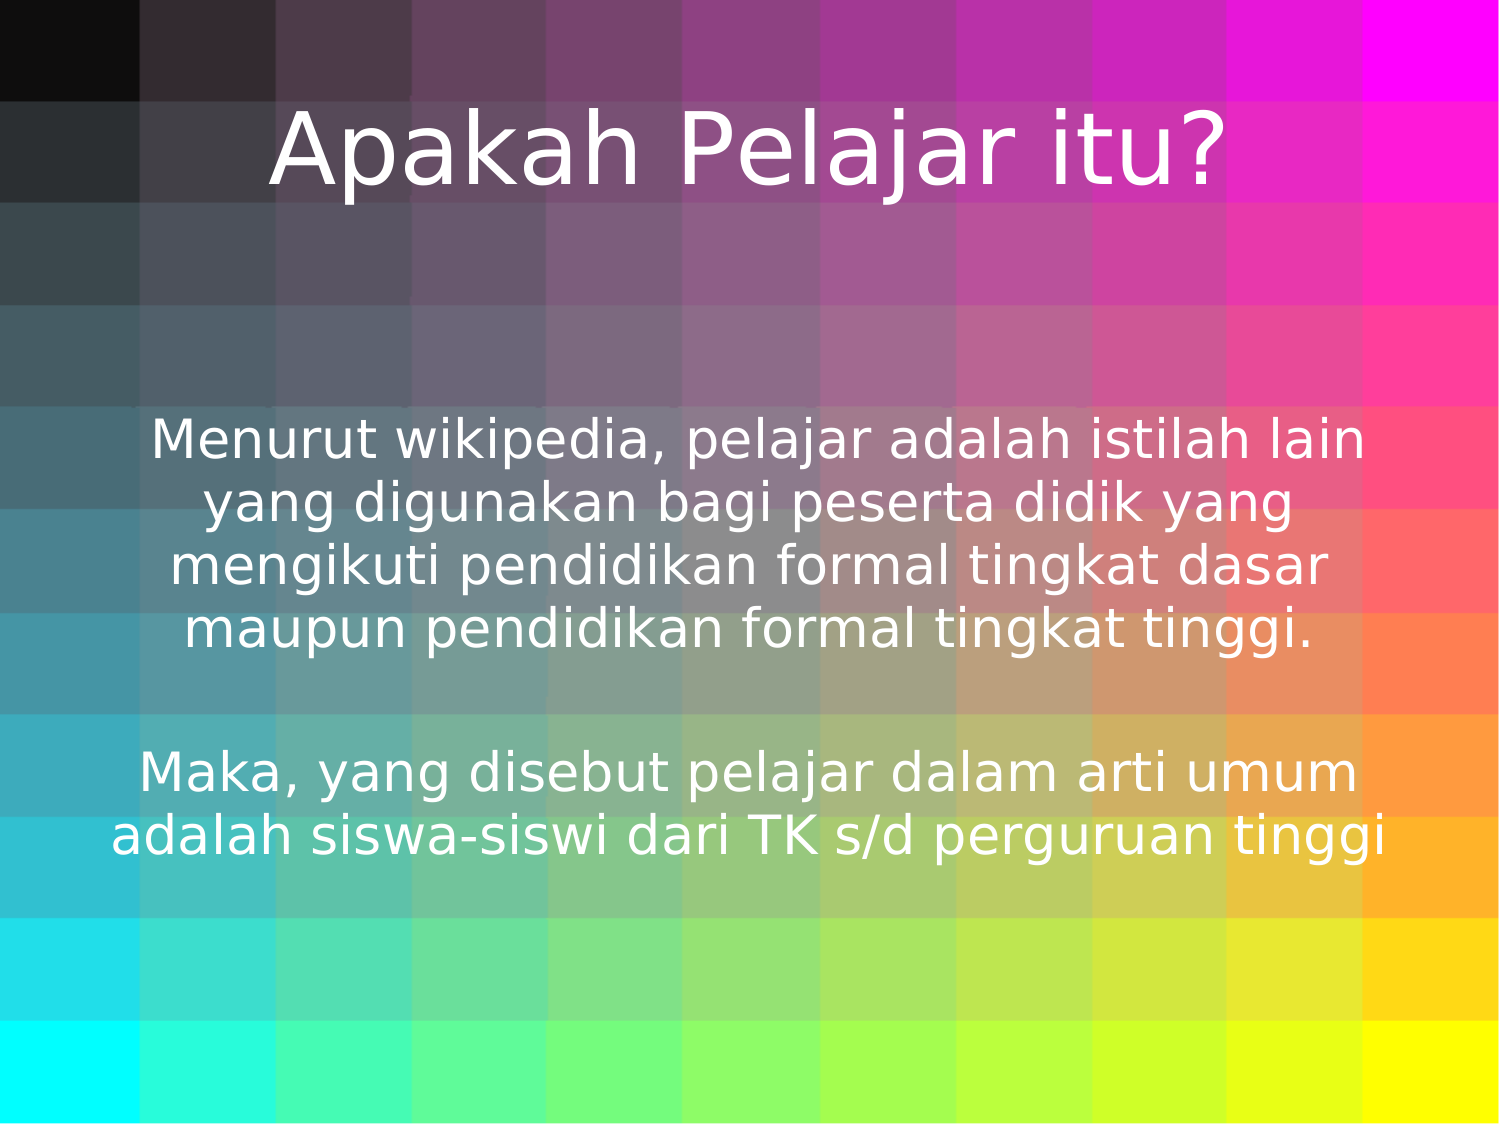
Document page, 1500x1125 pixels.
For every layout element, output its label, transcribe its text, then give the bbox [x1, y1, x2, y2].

title Apakah Pelajar itu? [62, 22, 1438, 275]
picture [0, 0, 1500, 1125]
subtitle Menurut wikipedia, pelajar adalah istilah lain yang digunakan bagi peserta didik yang mengikuti pendidikan formal tingkat dasar maupun pendidikan formal tingkat tinggi. Maka, yang disebut pelajar dalam arti umum adalah siswa-siswi dari TK s/d perguruan tinggi [62, 275, 1438, 1001]
